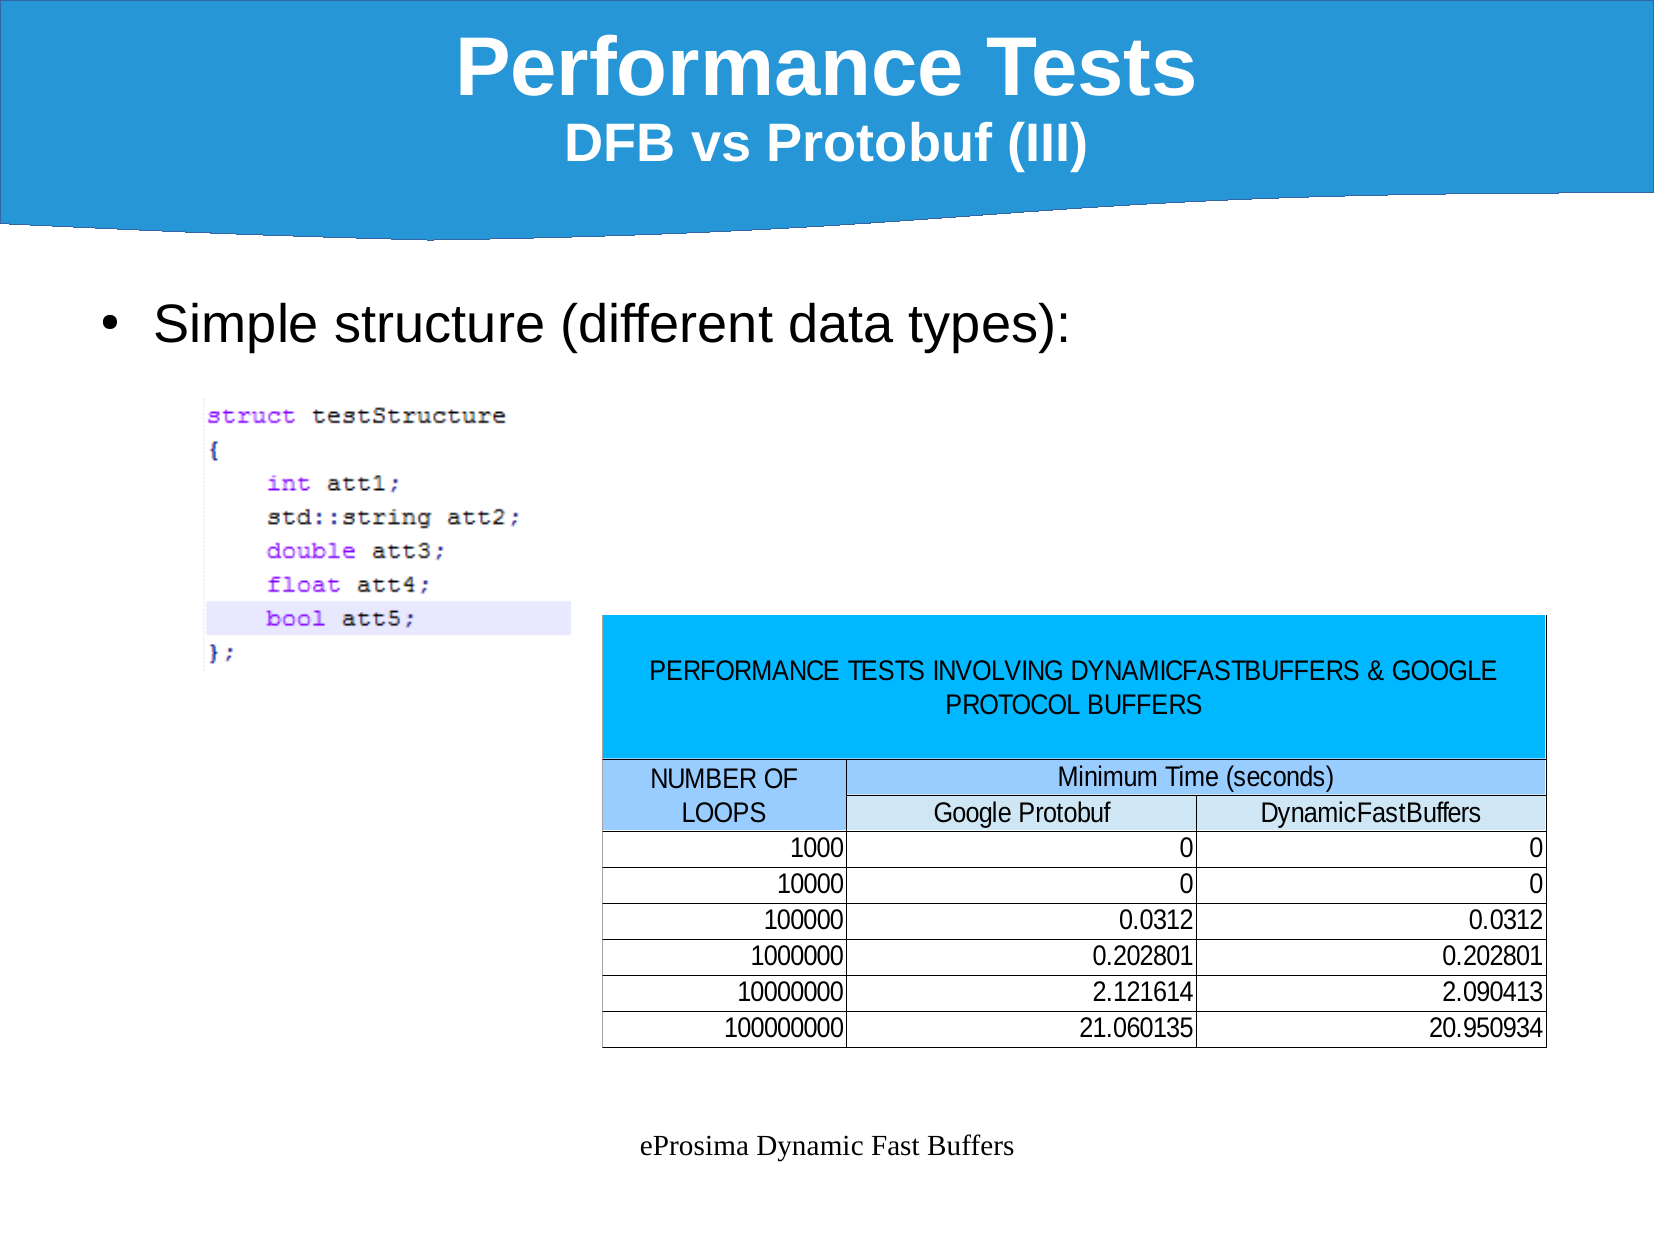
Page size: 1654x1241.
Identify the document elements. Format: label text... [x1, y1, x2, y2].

picture [203, 397, 571, 673]
picture [602, 615, 1548, 1051]
text_box Performance Tests DFB vs Protobuf (III) [0, 0, 1654, 241]
list Simple structure (different data types): [82, 293, 1571, 1063]
